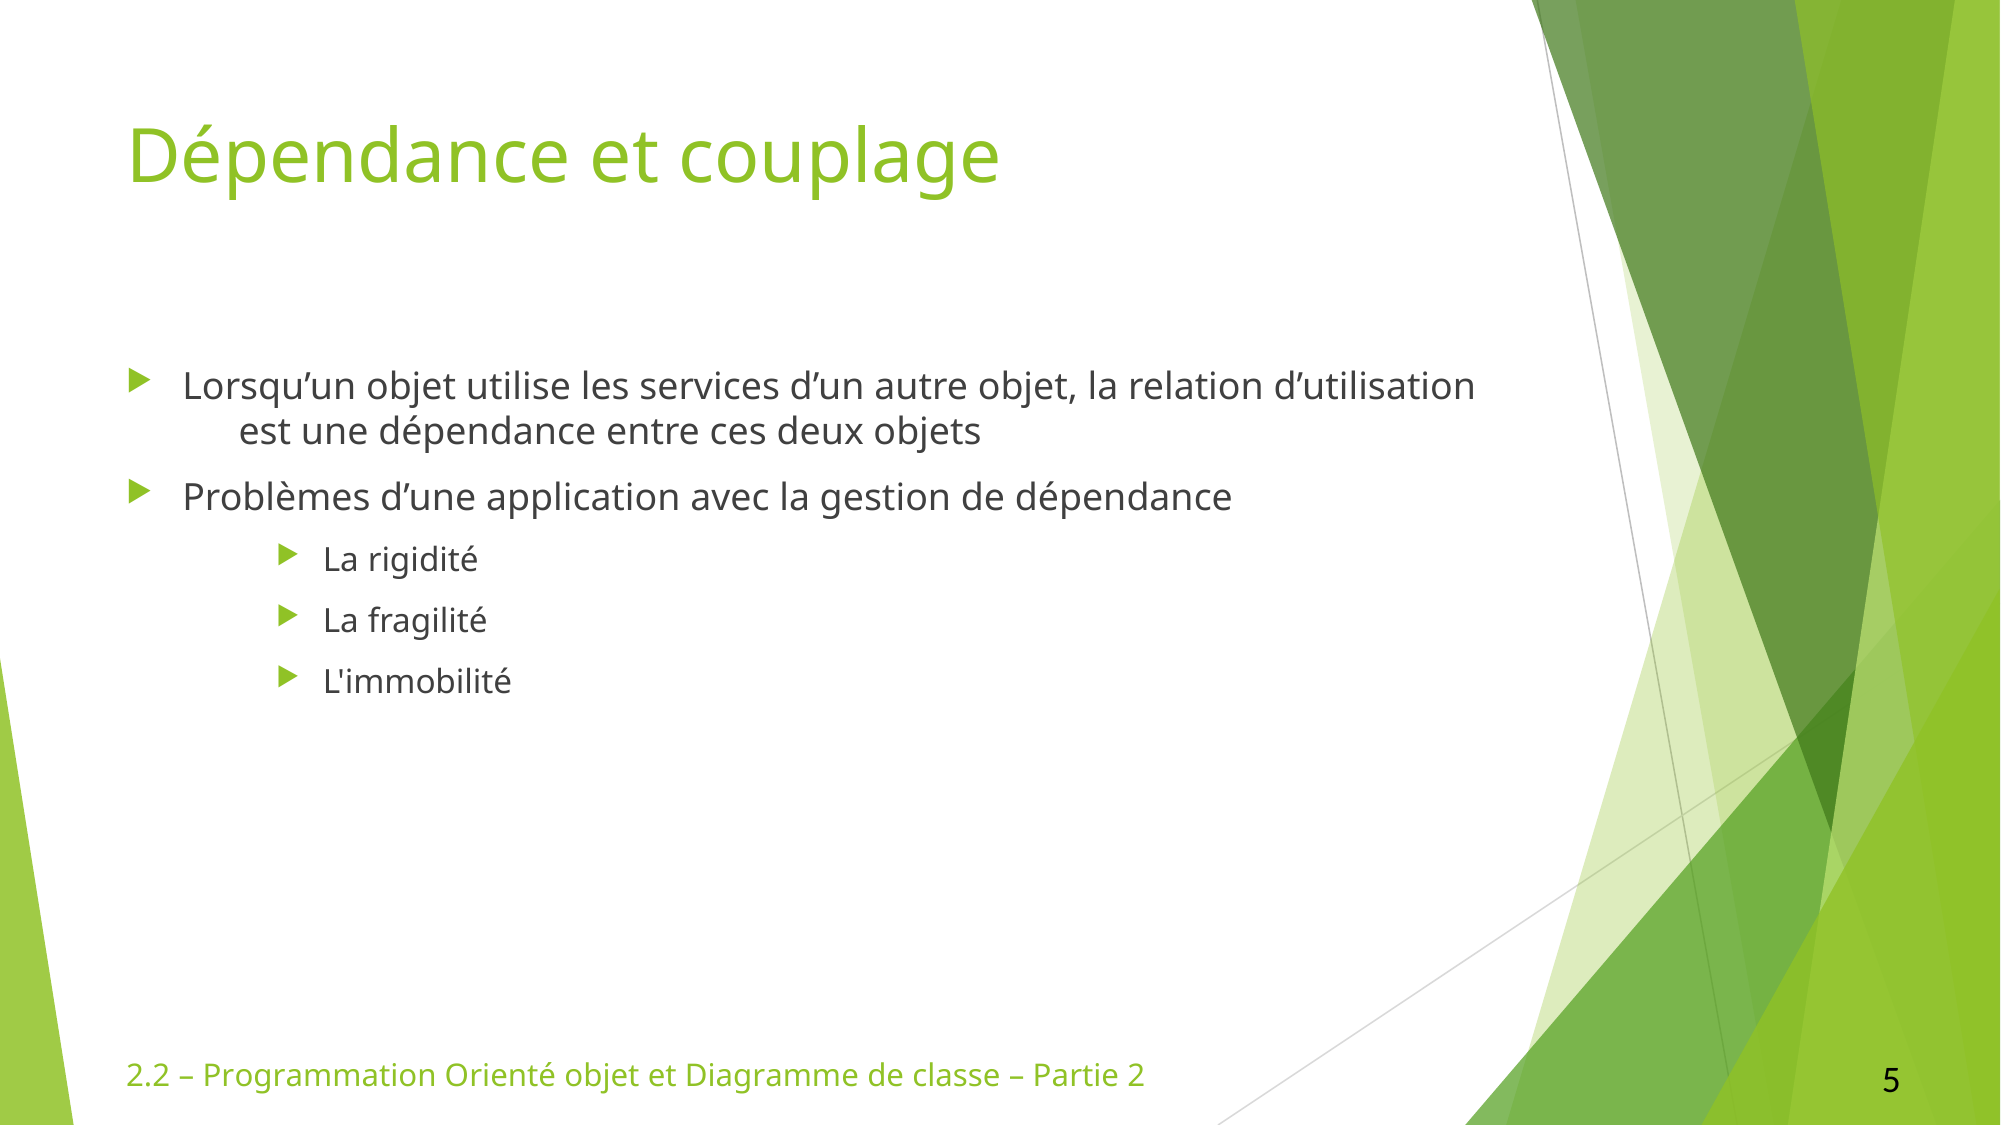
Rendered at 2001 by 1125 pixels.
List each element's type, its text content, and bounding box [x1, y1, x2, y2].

list Lorsqu’un objet utilise les services d’un autre objet, la relation d’utilisation est une dépendance entre ces deux objets Problèmes d’une application avec la gestion de dépendance La rigidité La fragilité L'immobilité [111, 354, 1522, 992]
text_box 2.2 – Programmation Orienté objet et Diagramme de classe – Partie 2 [111, 1047, 1210, 1109]
title Dépendance et couplage [111, 99, 1522, 317]
text_box [1866, 1047, 1979, 1108]
